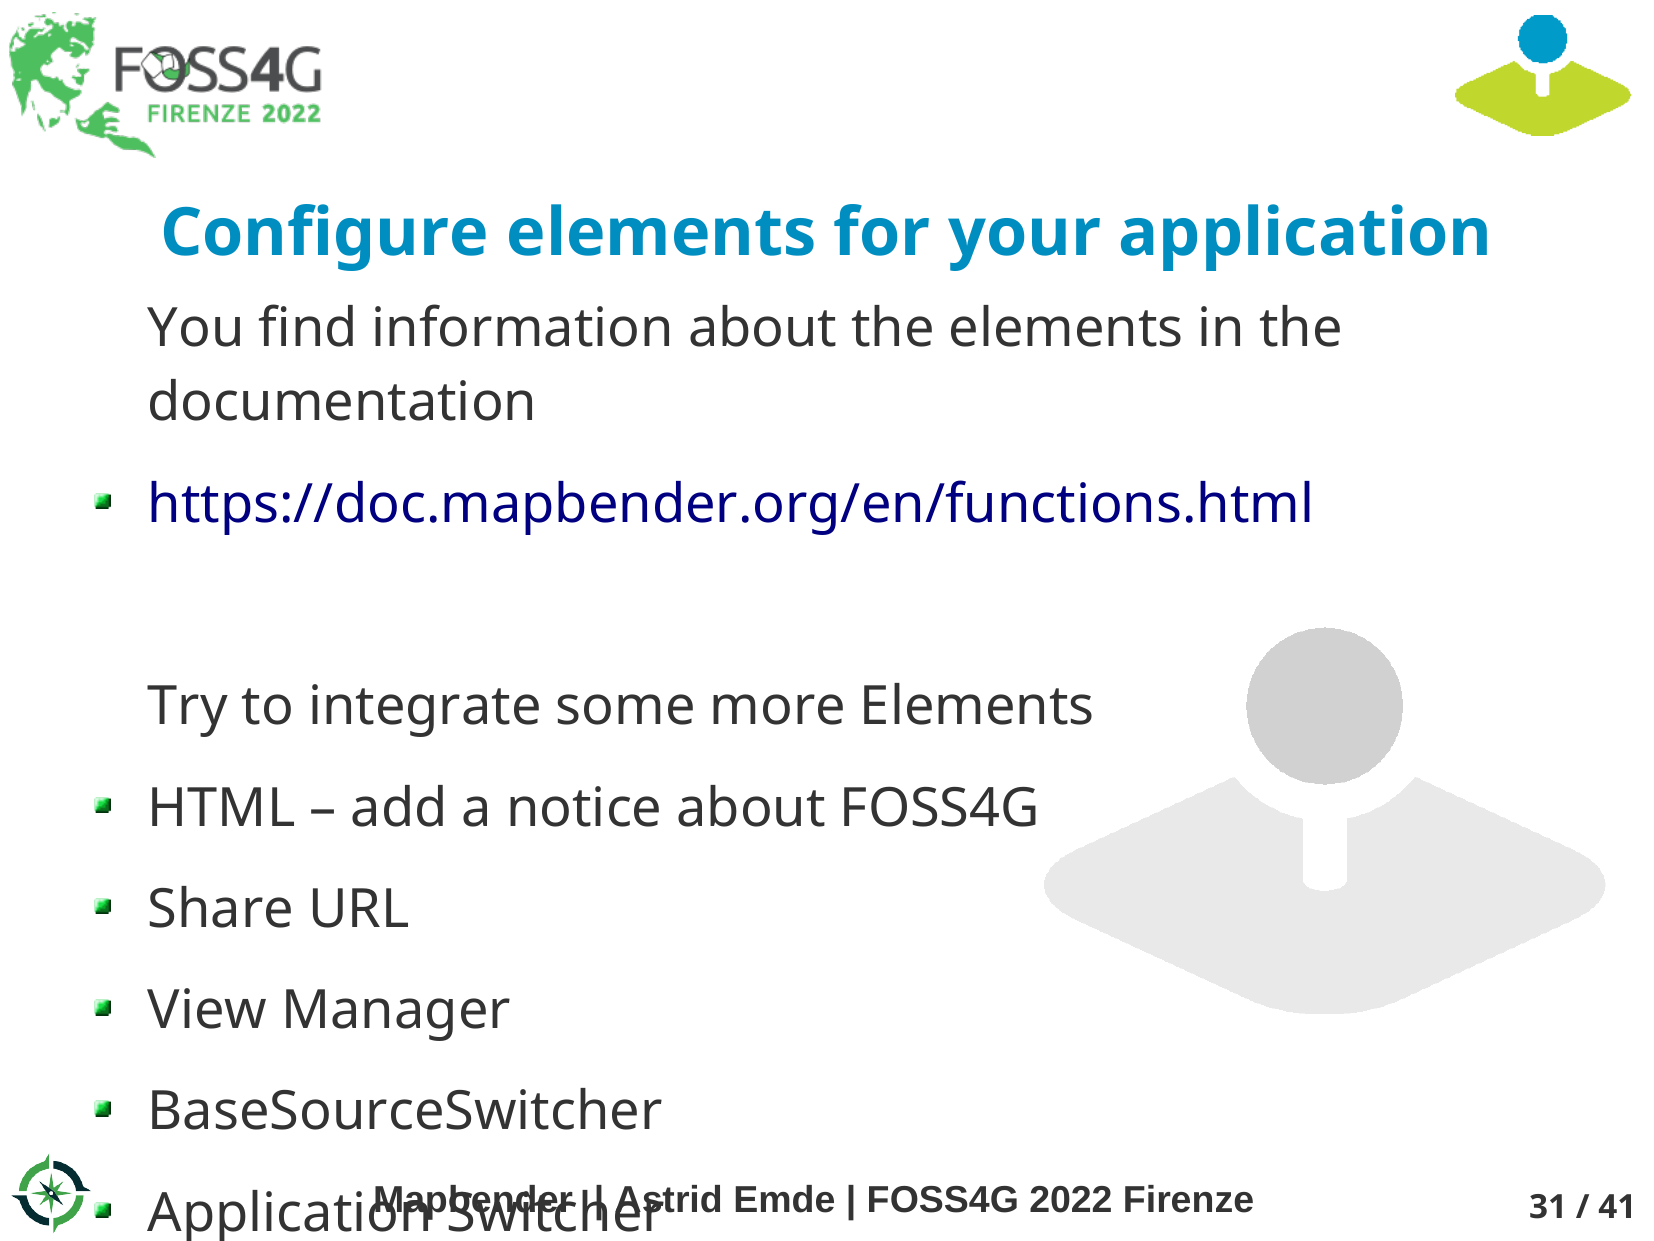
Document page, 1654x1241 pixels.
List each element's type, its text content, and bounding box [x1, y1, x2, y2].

list You find information about the elements in the documentation https://doc.mapbender.org/en/functions.html Try to integrate some more Elements HTML – add a notice about FOSS4G Share URL View Manager BaseSourceSwitcher Application Switcher [76, 288, 1565, 1115]
picture [0, 12, 376, 158]
picture [10, 1152, 92, 1234]
picture [94, 1202, 111, 1218]
picture [1455, 15, 1633, 136]
title Configure elements for your application [82, 188, 1571, 361]
